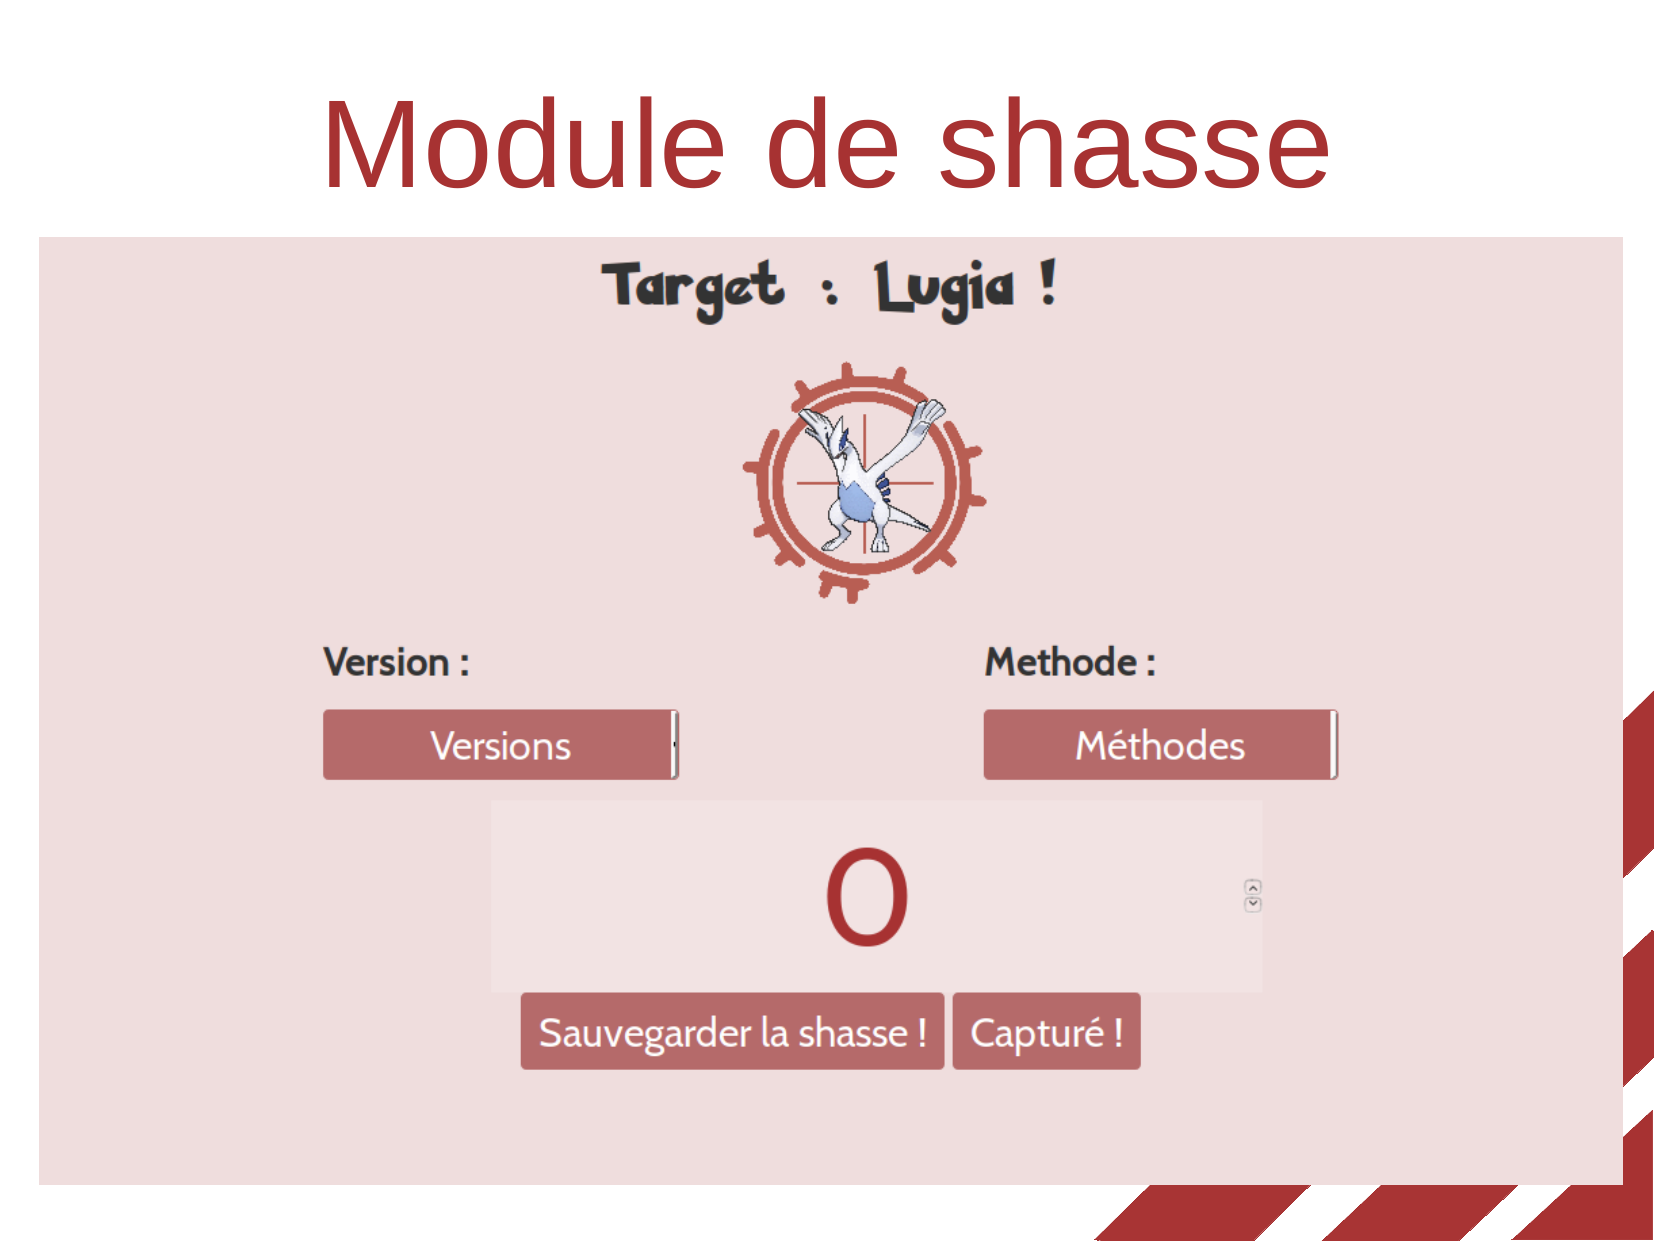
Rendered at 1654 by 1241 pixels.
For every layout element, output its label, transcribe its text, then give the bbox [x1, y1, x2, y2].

title Module de shasse [0, 3, 1654, 284]
picture [39, 237, 1623, 1185]
text_box [1511, 1110, 1653, 1240]
text_box [1321, 1185, 1518, 1241]
text_box [1623, 930, 1654, 1087]
text_box [1094, 1185, 1311, 1241]
text_box [1623, 690, 1654, 878]
